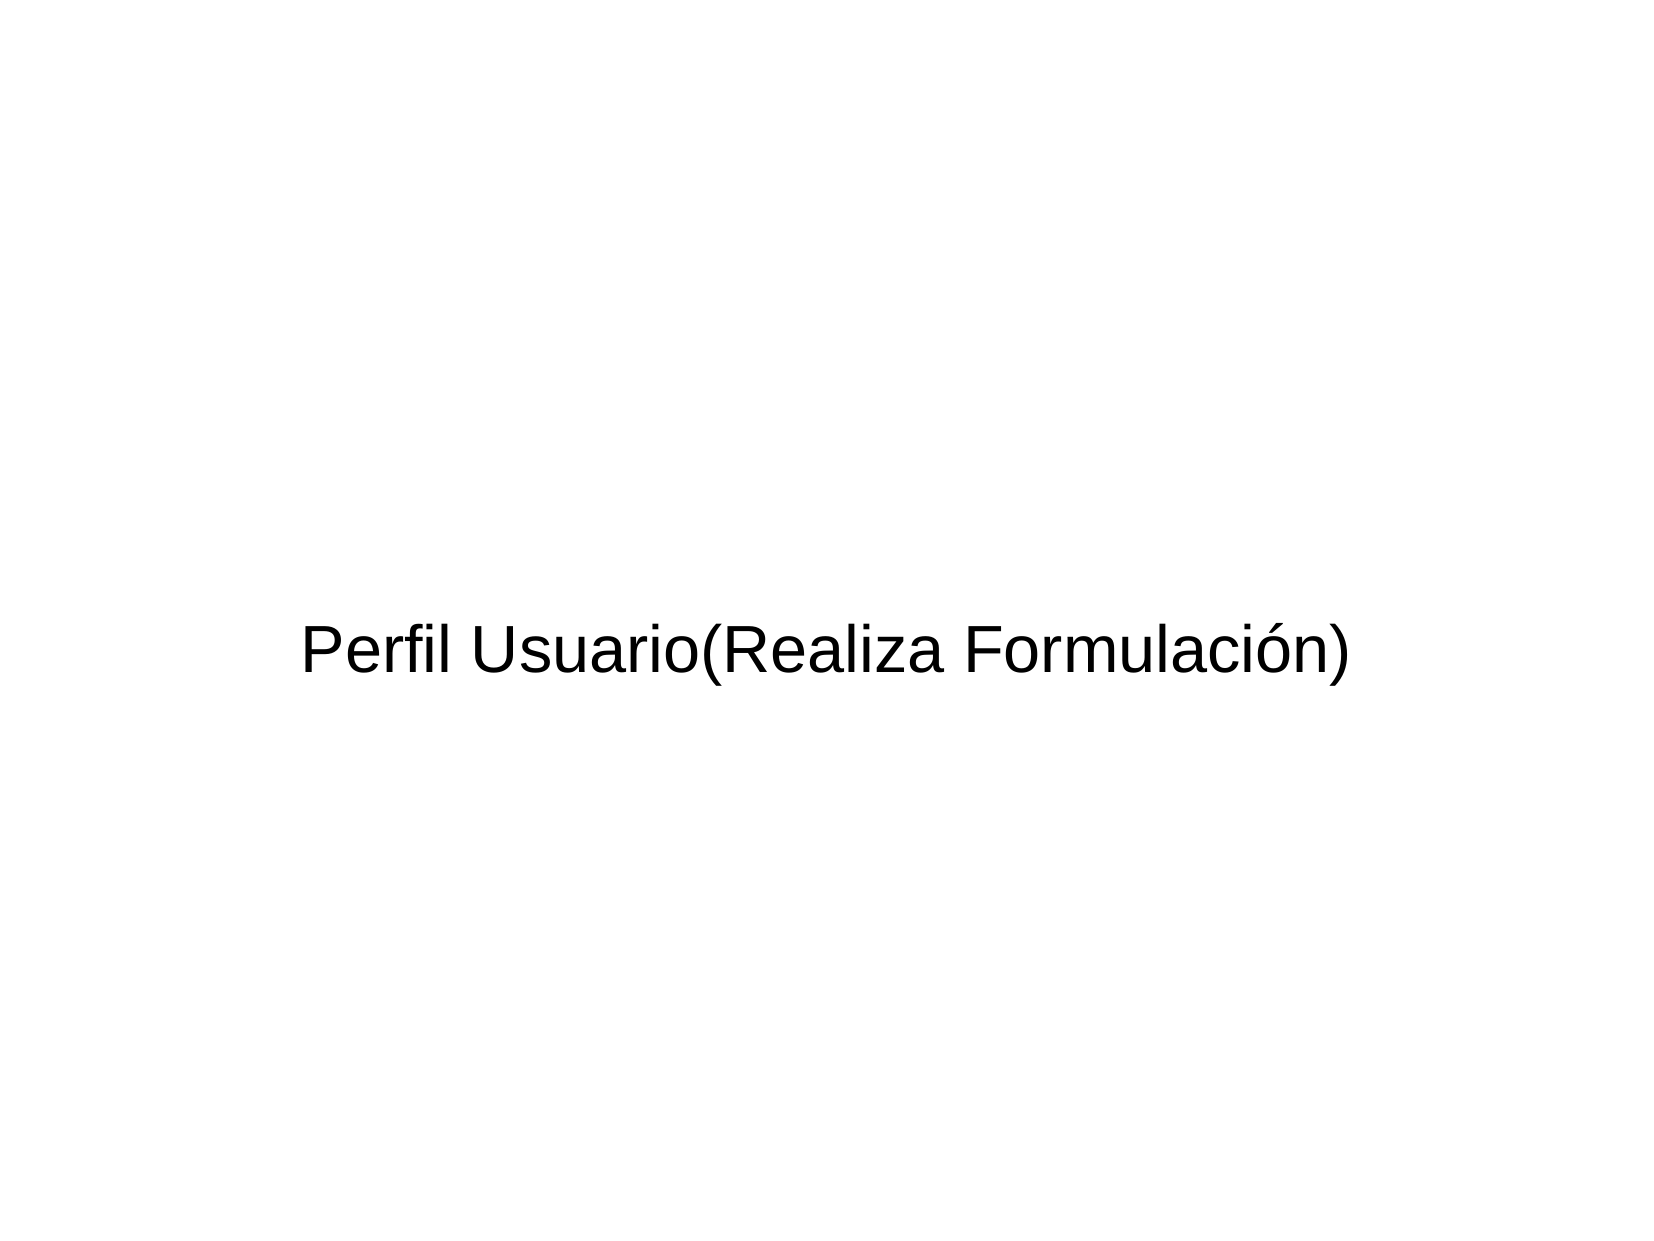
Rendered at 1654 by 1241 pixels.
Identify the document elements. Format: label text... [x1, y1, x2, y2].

subtitle Perfil Usuario(Realiza Formulación) [82, 290, 1571, 1010]
